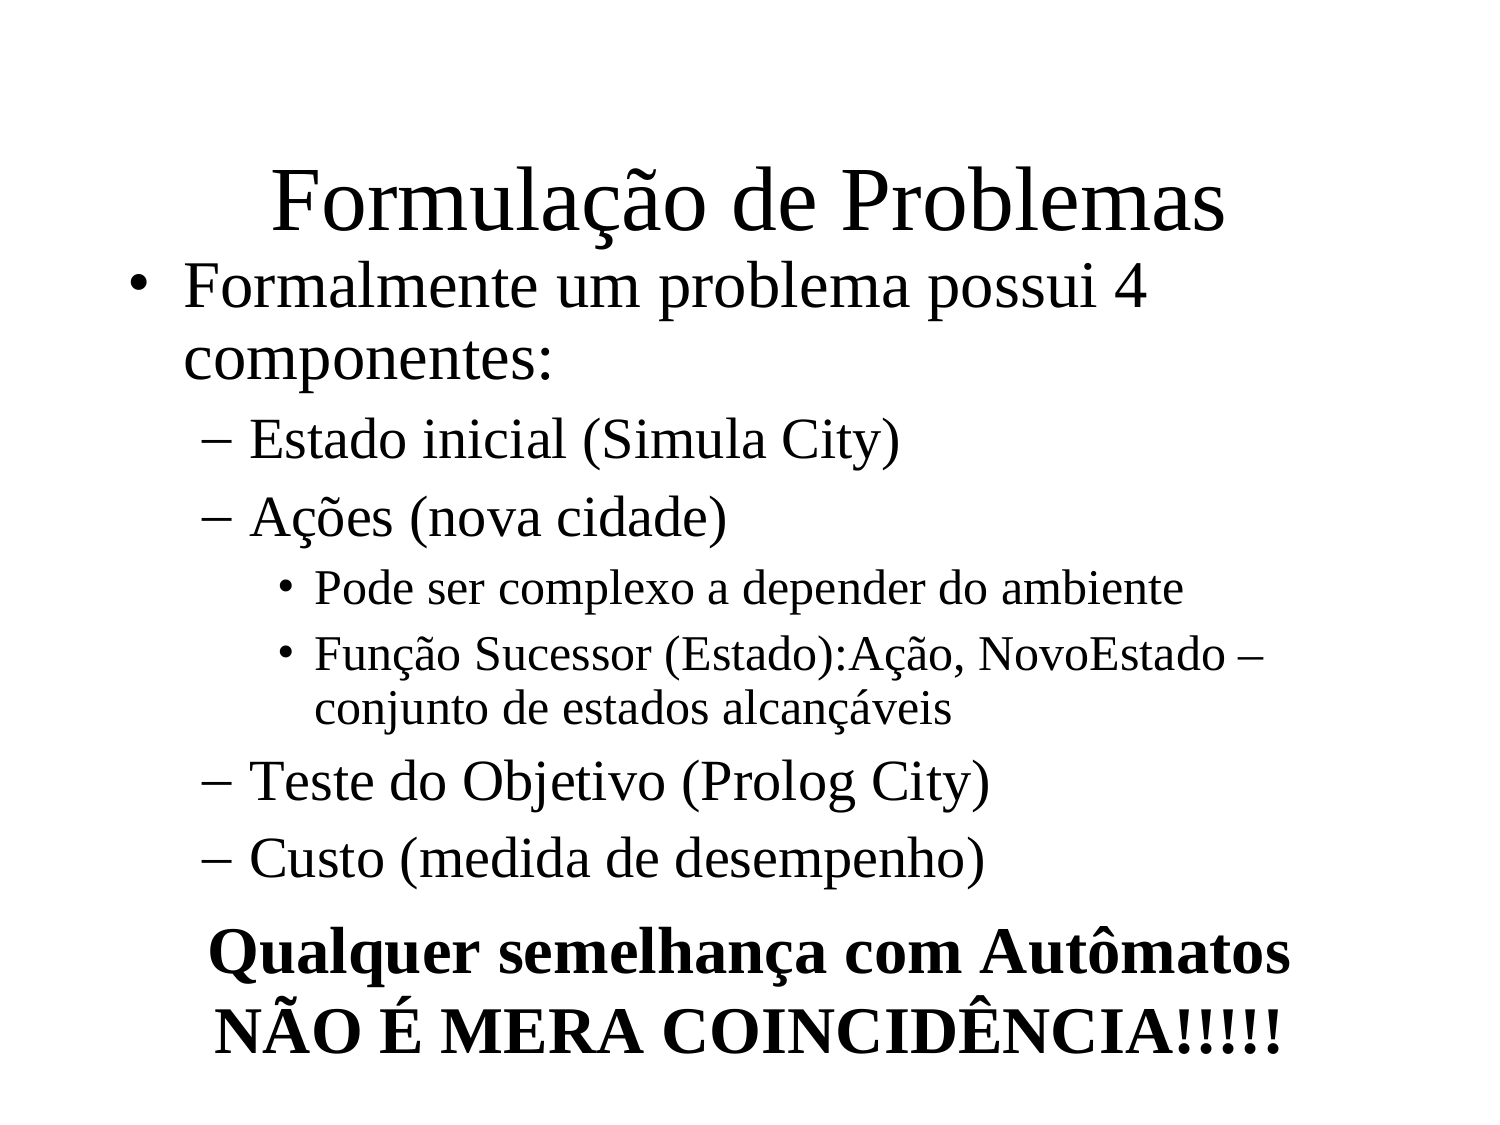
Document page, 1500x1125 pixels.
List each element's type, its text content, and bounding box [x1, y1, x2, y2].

title Formulação de Problemas [112, 99, 1388, 288]
list Formalmente um problema possui 4 componentes: Estado inicial (Simula City) Ações (nova cidade) Pode ser complexo a depender do ambiente Função Sucessor (Estado):Ação, NovoEstado – conjunto de estados alcançáveis Teste do Objetivo (Prolog City) Custo (medida de desempenho) Qualquer semelhança com Autômatos NÃO É MERA COINCIDÊNCIA!!!!! [112, 288, 1388, 1075]
